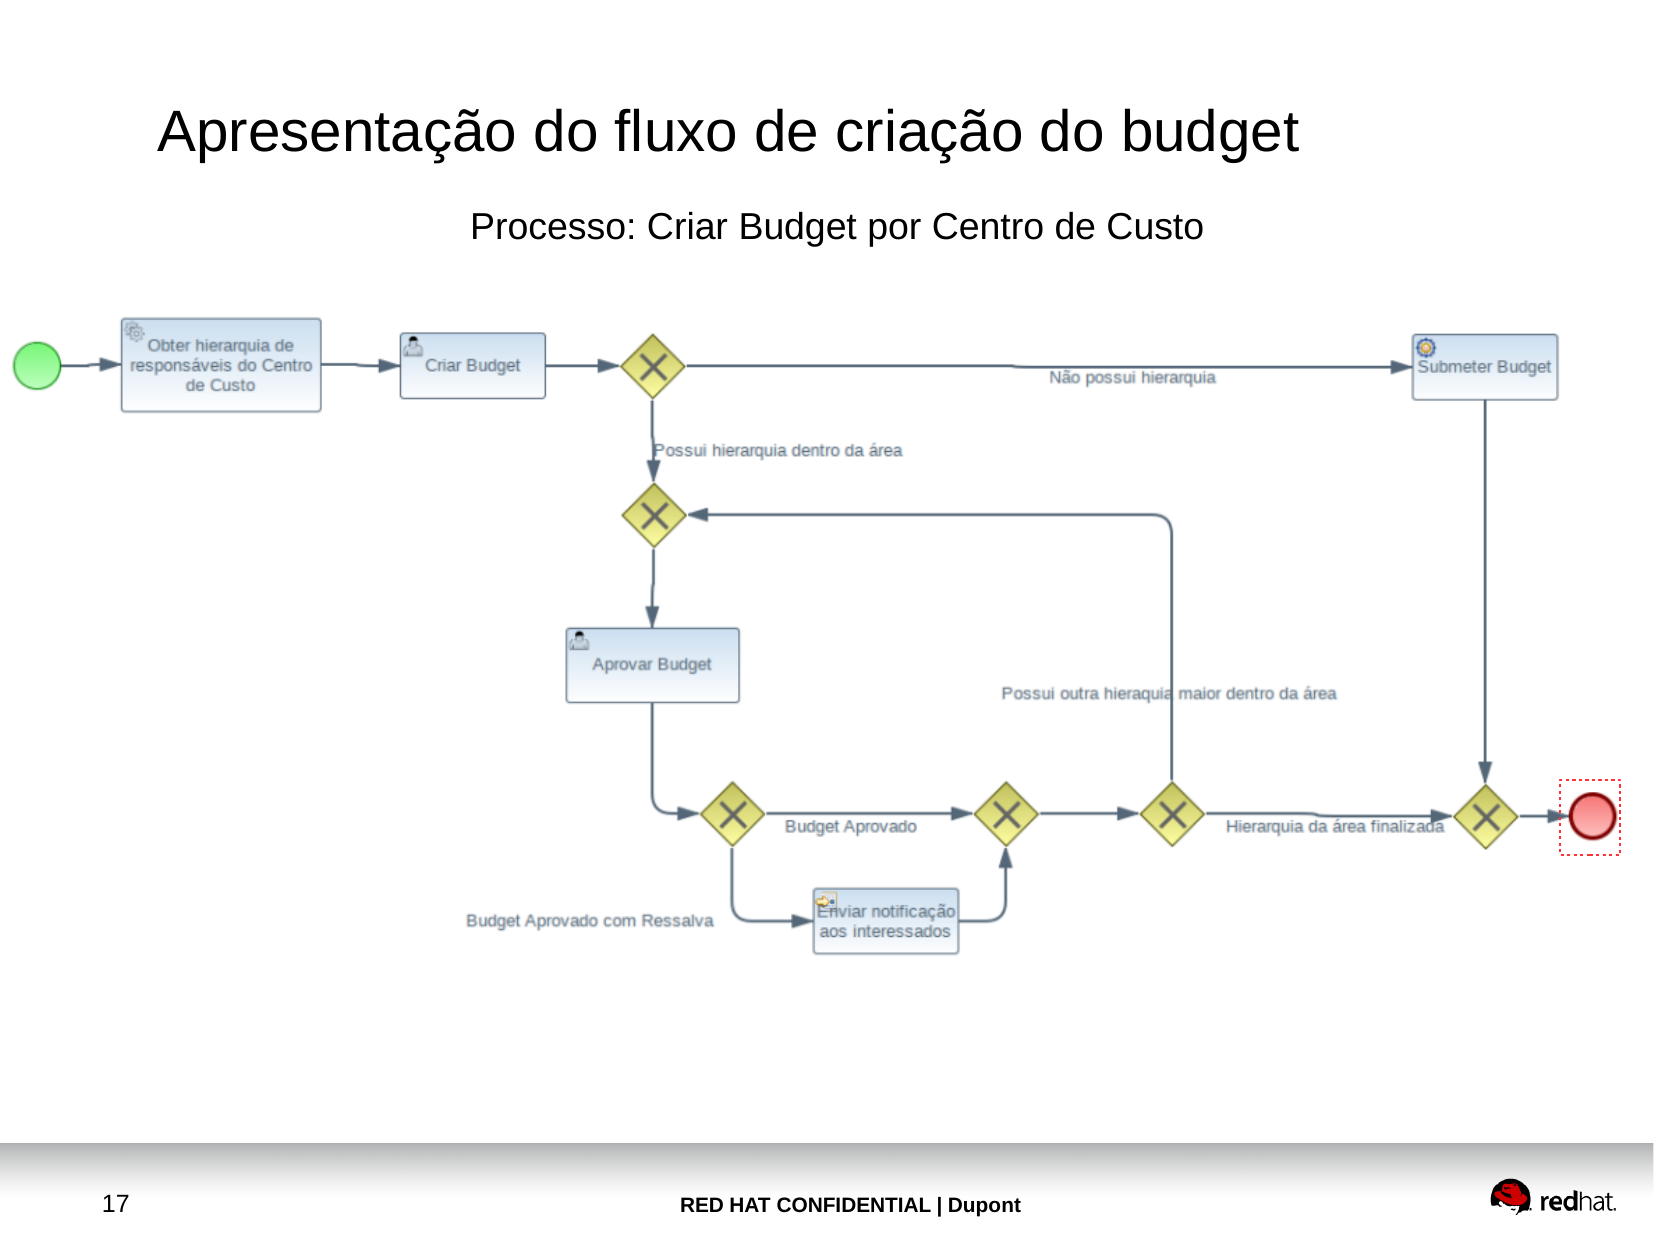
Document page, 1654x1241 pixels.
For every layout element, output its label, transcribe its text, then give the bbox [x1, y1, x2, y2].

picture [0, 281, 1654, 976]
text_box Apresentação do fluxo de criação do budget [82, 37, 1571, 226]
text_box Processo: Criar Budget por Centro de Custo [455, 198, 1231, 256]
picture [0, 1143, 1654, 1241]
